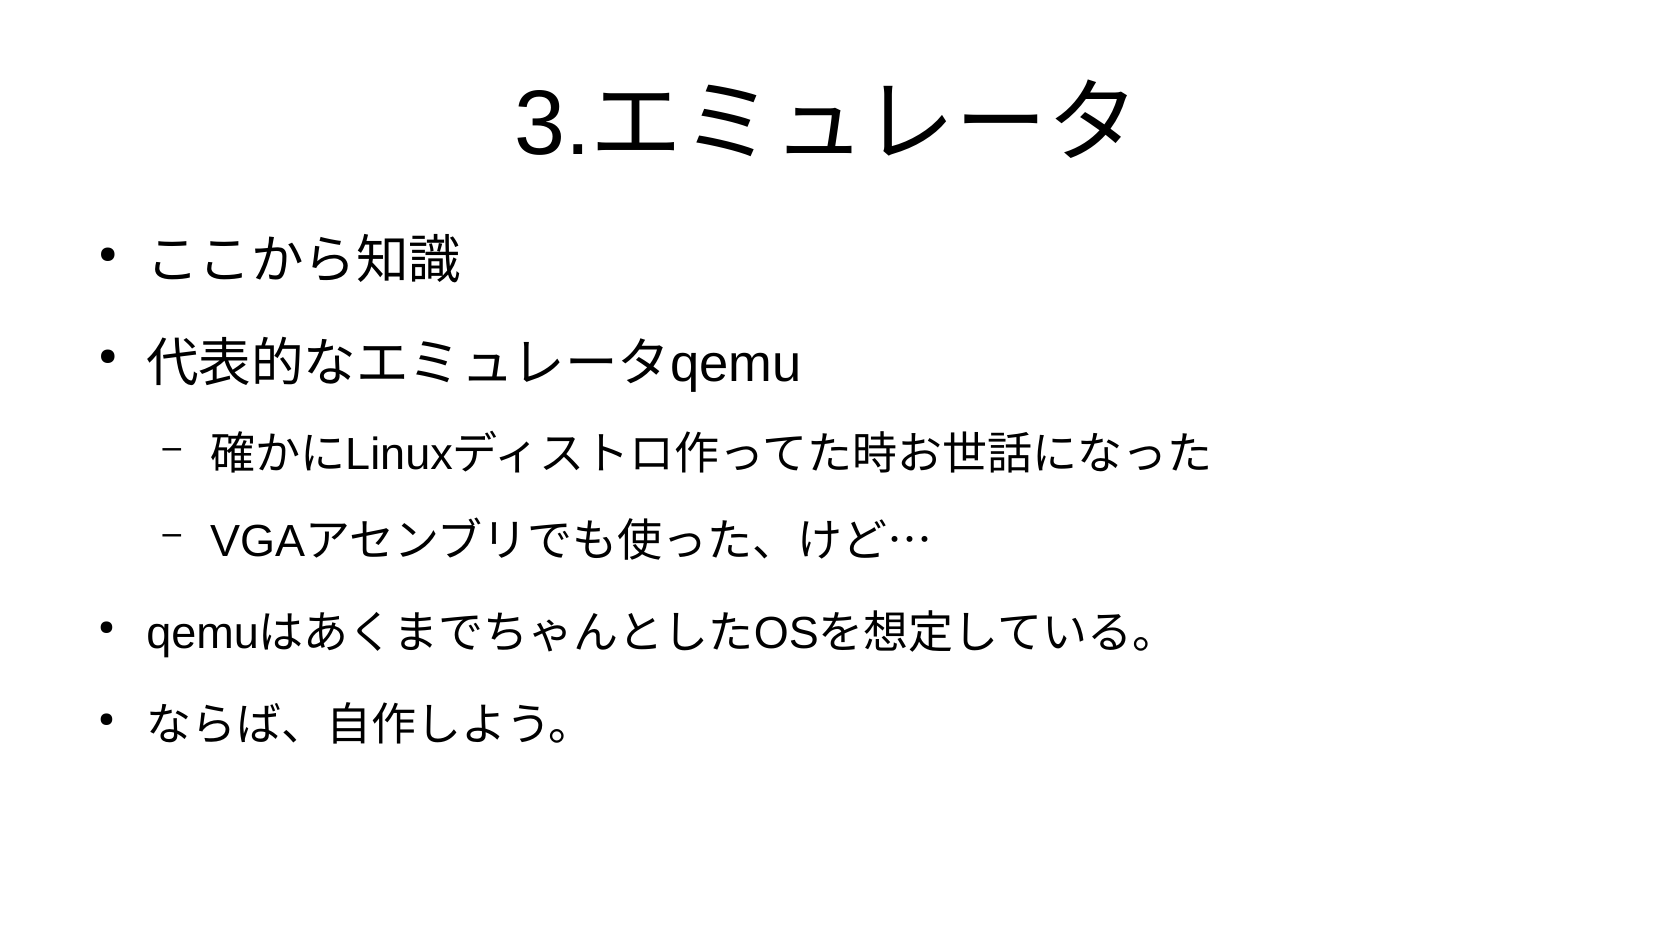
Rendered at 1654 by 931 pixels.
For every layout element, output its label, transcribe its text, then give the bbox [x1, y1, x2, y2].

title 3.エミュレータ [82, 37, 1571, 193]
list ここから知識 代表的なエミュレータqemu 確かにLinuxディストロ作ってた時お世話になった VGAアセンブリでも使った、けど… qemuはあくまでちゃんとしたOSを想定している。 ならば、自作しよう。 [82, 217, 1571, 758]
